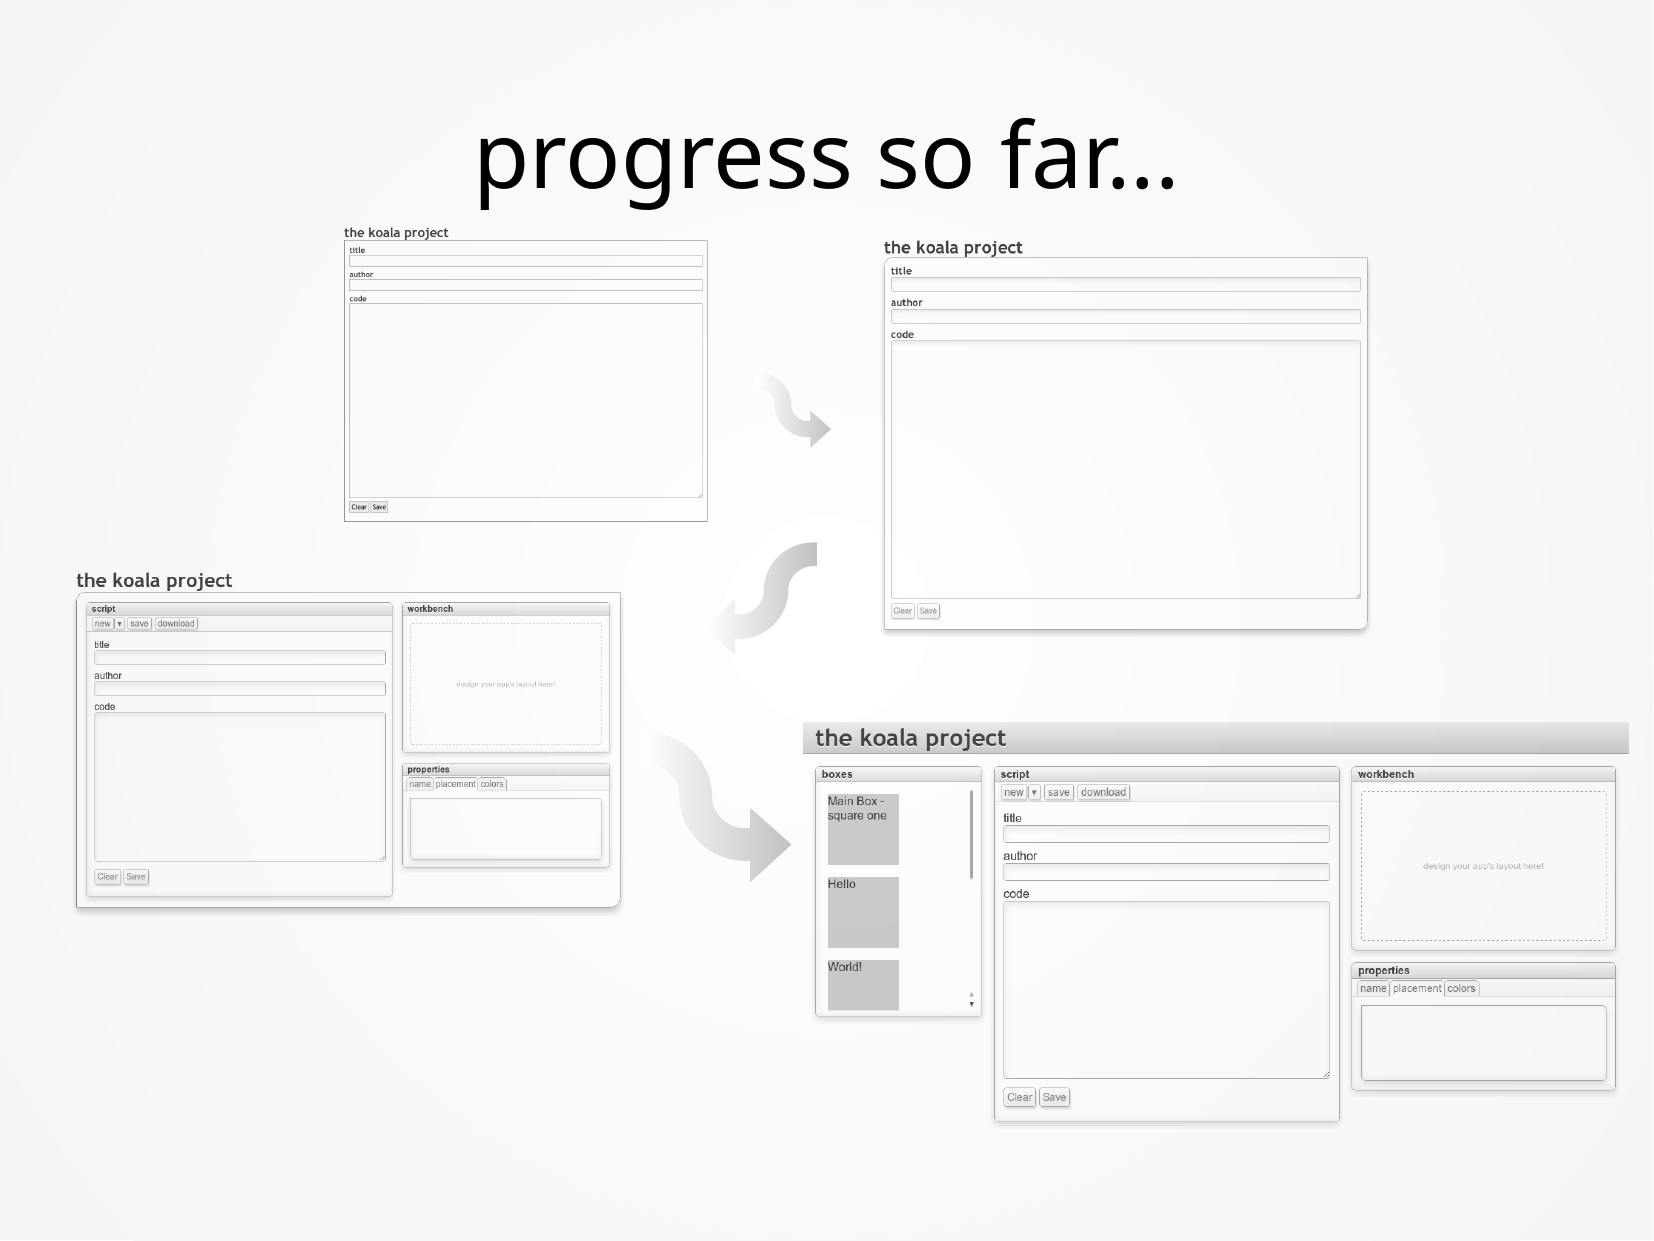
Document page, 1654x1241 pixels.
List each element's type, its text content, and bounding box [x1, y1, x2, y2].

text_box [641, 732, 792, 883]
picture [10, 215, 751, 1076]
text_box [704, 542, 817, 655]
picture [825, 224, 1426, 687]
text_box [755, 372, 831, 448]
picture [803, 722, 1629, 1241]
title progress so far... [82, 49, 1571, 257]
